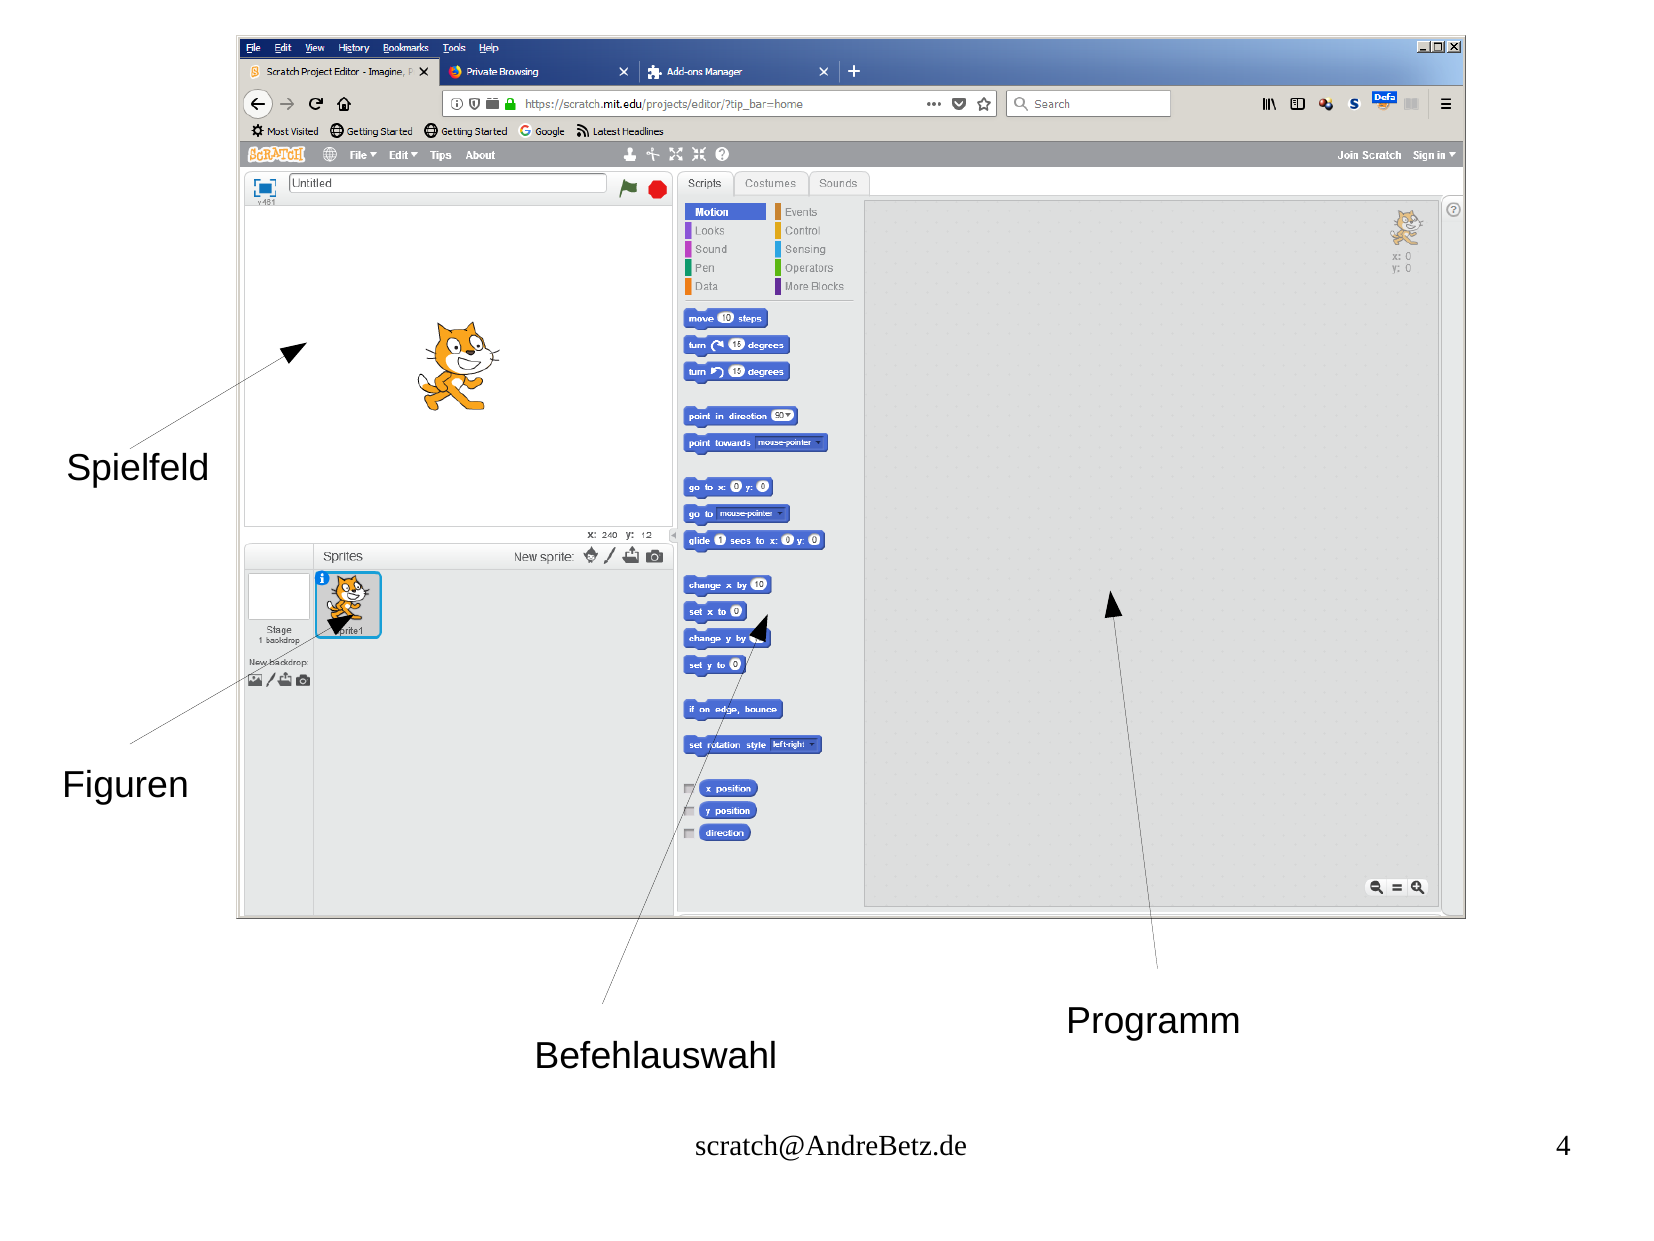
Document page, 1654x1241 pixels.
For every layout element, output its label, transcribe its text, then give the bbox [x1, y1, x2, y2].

text_box Befehlauswahl [519, 1027, 792, 1085]
picture [236, 35, 1466, 919]
text_box Figuren [47, 755, 204, 813]
text_box Programm [1051, 992, 1256, 1049]
text_box Spielfeld [51, 439, 225, 497]
